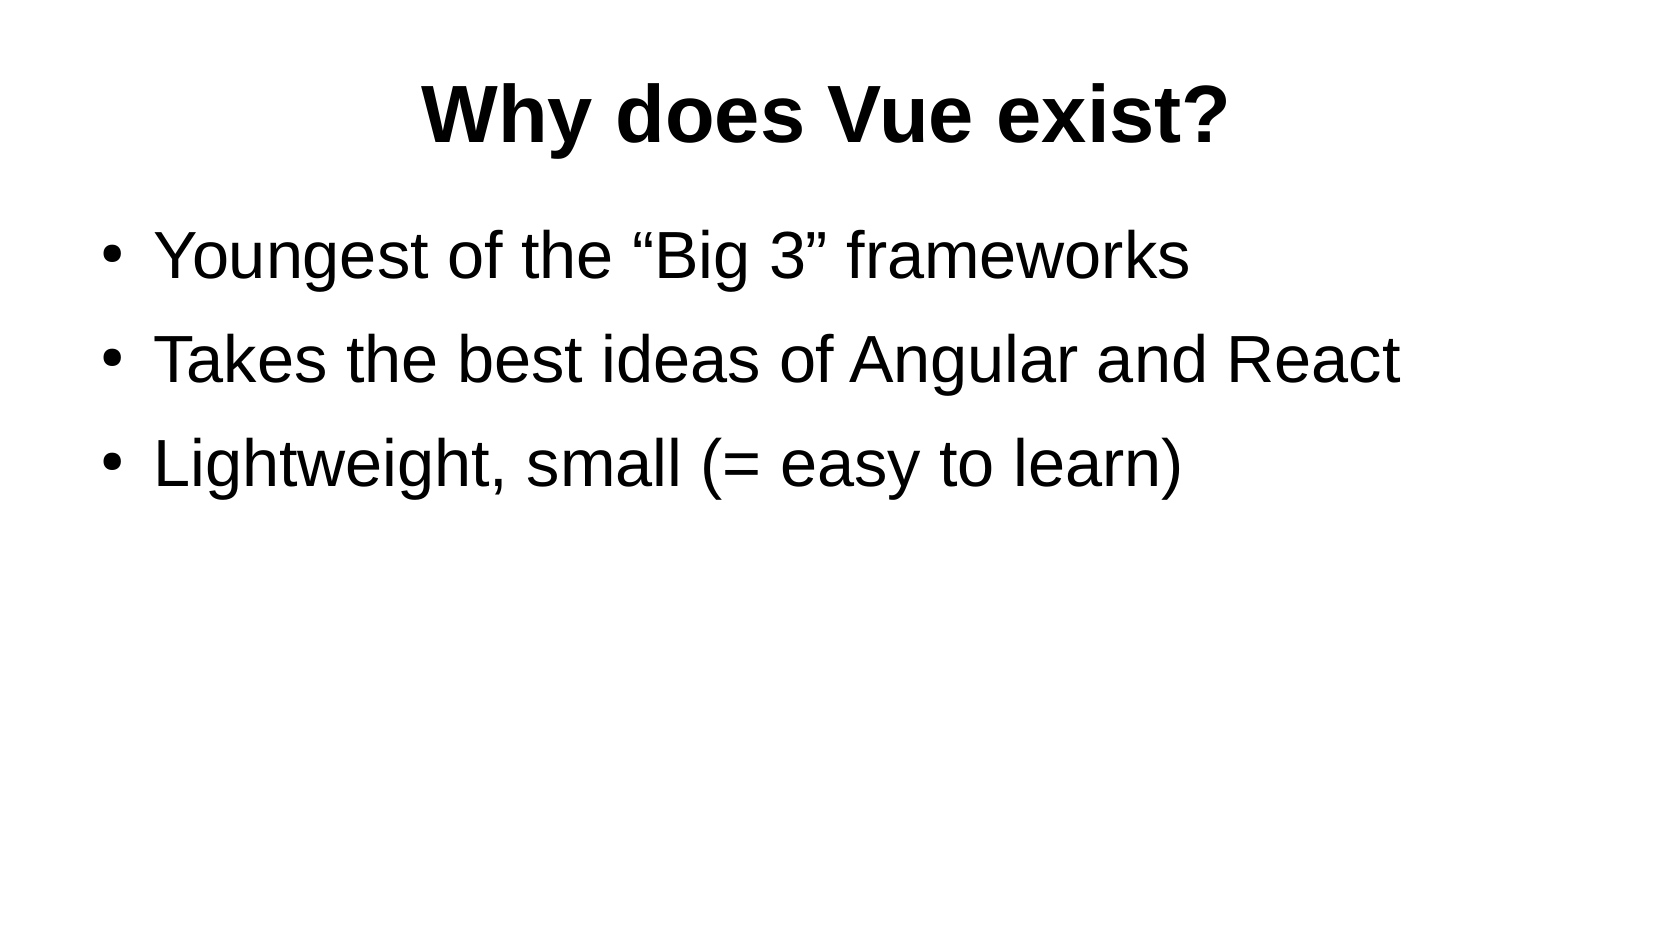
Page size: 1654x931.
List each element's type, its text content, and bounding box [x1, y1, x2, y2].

title Why does Vue exist? [82, 37, 1571, 193]
list Youngest of the “Big 3” frameworks Takes the best ideas of Angular and React Lightweight, small (= easy to learn) [82, 217, 1571, 758]
